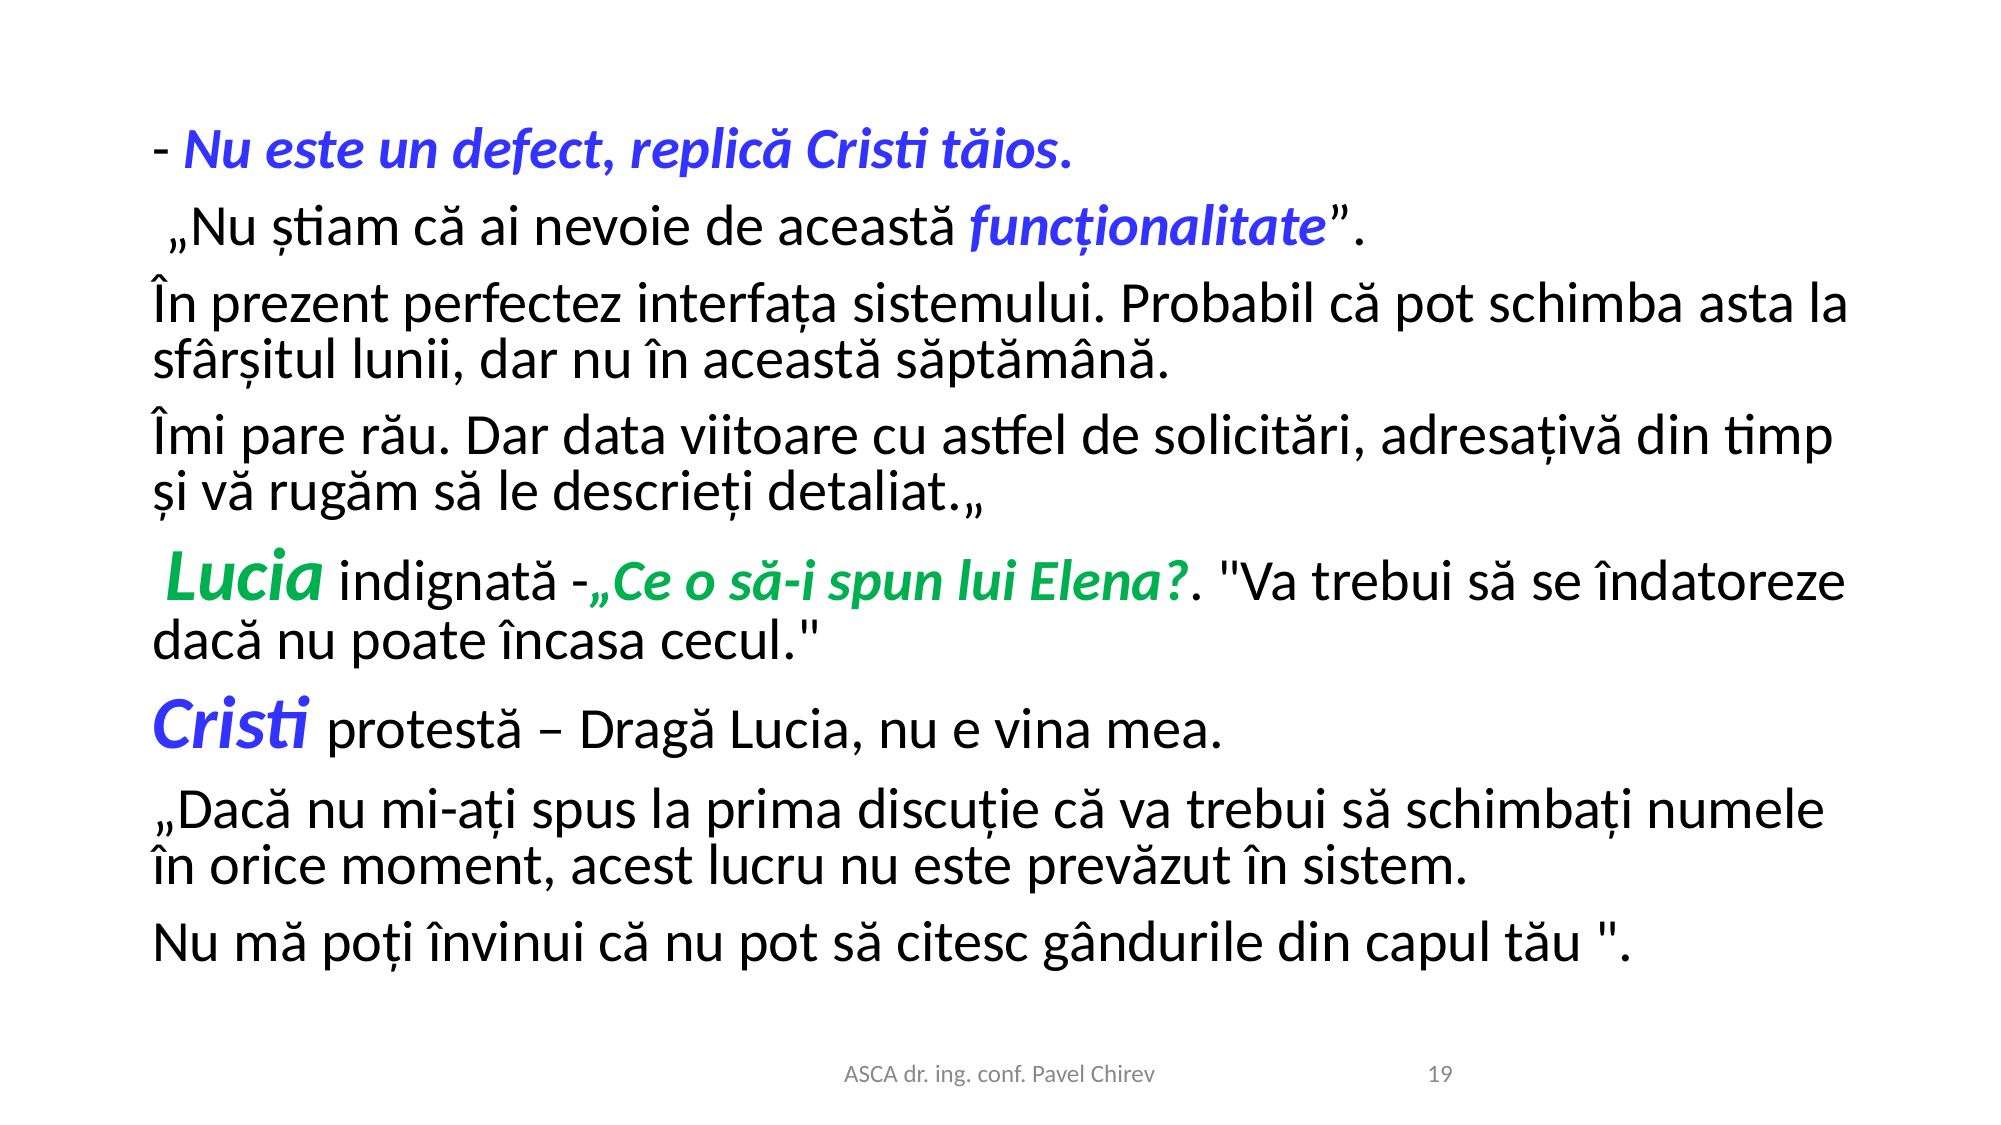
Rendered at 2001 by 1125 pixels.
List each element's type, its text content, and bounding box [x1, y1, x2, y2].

text_box ASCA dr. ing. conf. Pavel Chirev [662, 1042, 1338, 1103]
text_box [1412, 1042, 1863, 1103]
list - Nu este un defect, replică Cristi tăios. „Nu știam că ai nevoie de această funcționalitate”. În prezent perfectez interfața sistemului. Probabil că pot schimba asta la sfârșitul lunii, dar nu în această săptămână. Îmi pare rău. Dar data viitoare cu astfel de solicitări, adresațivă din timp și vă rugăm să le descrieți detaliat.„ Lucia indignată -„Ce o să-i spun lui Elena?. "Va trebui să se îndatoreze dacă nu poate încasa cecul." Cristi protestă – Dragă Lucia, nu e vina mea. „Dacă nu mi-ați spus la prima discuție că va trebui să schimbați numele în orice moment, acest lucru nu este prevăzut în sistem. Nu mă poți învinui că nu pot să citesc gândurile din capul tău ". [137, 116, 1898, 1014]
